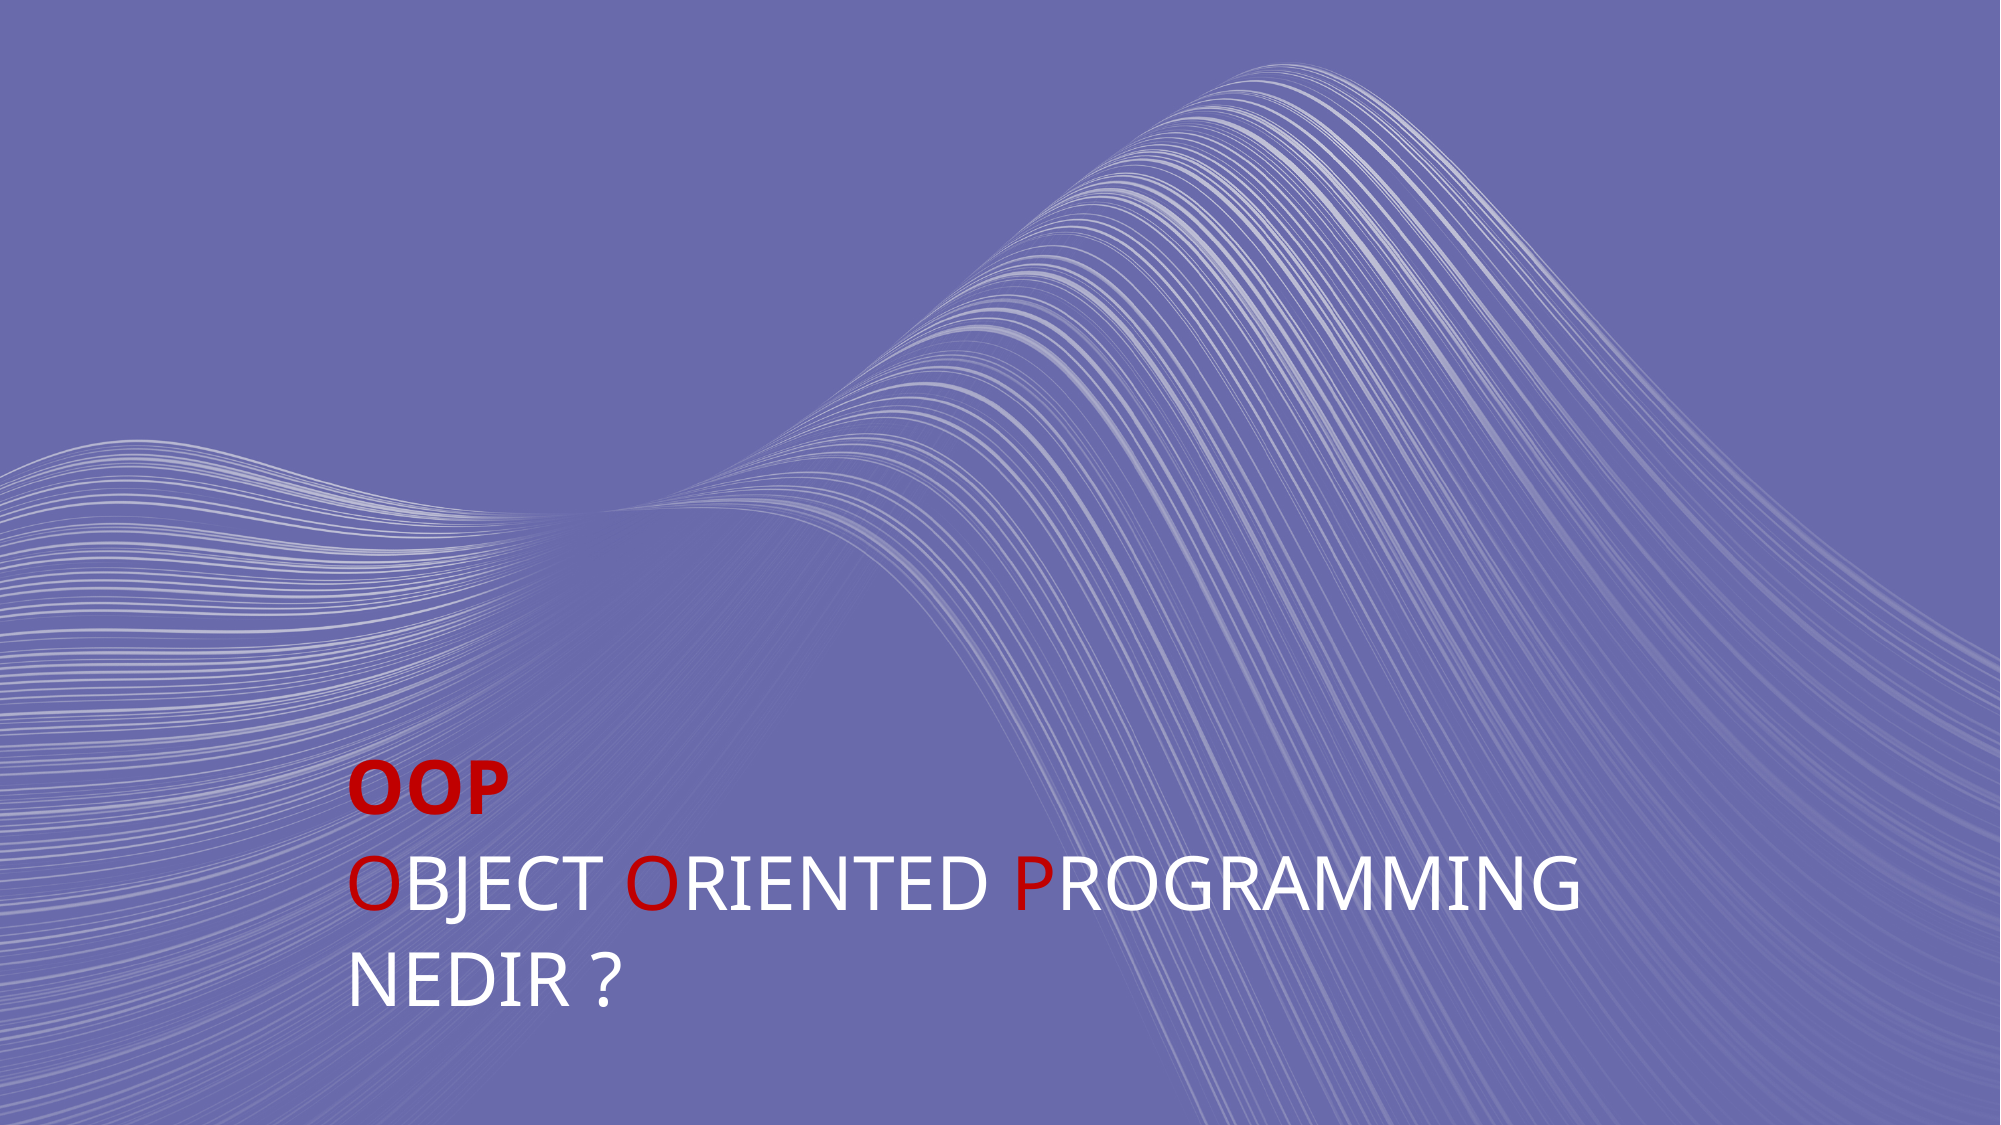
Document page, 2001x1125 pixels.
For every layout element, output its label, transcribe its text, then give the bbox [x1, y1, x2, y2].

title OOP Object Oriented Programming nedir ? [330, 726, 1701, 1063]
picture [0, 0, 2000, 1125]
